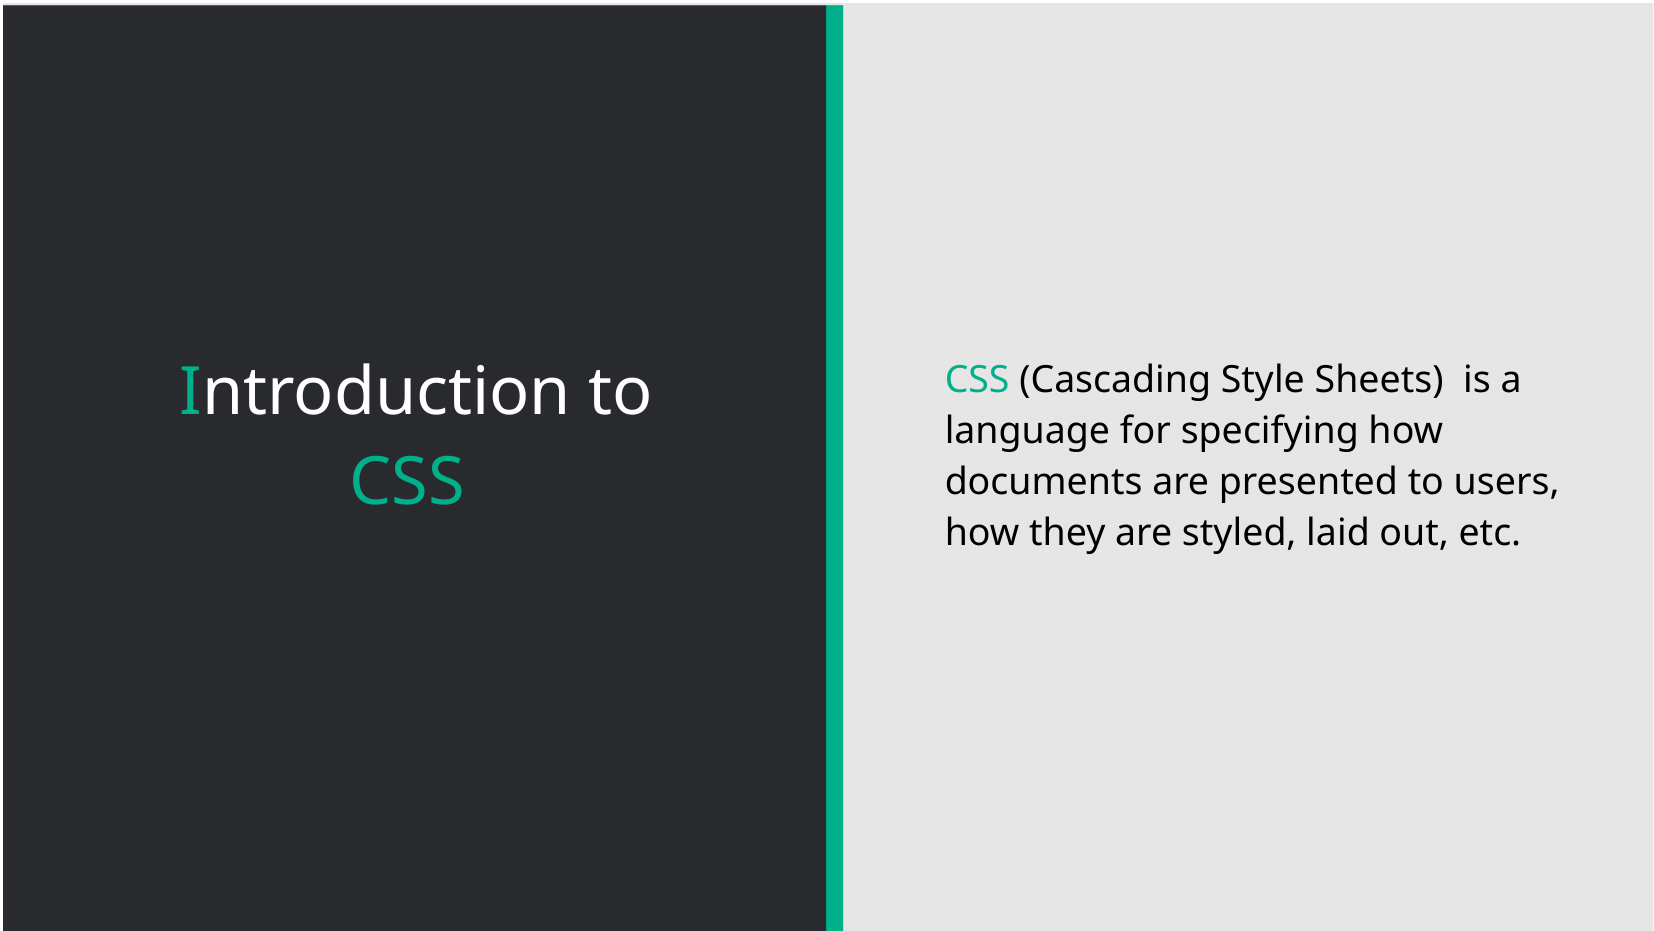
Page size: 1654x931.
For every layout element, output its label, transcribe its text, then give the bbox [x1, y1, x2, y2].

text_box CSS (Cascading Style Sheets) is a language for specifying how documents are presented to users, how they are styled, laid out, etc. [930, 345, 1599, 547]
text_box Introduction to CSS [165, 335, 676, 526]
picture [3, 3, 1654, 931]
